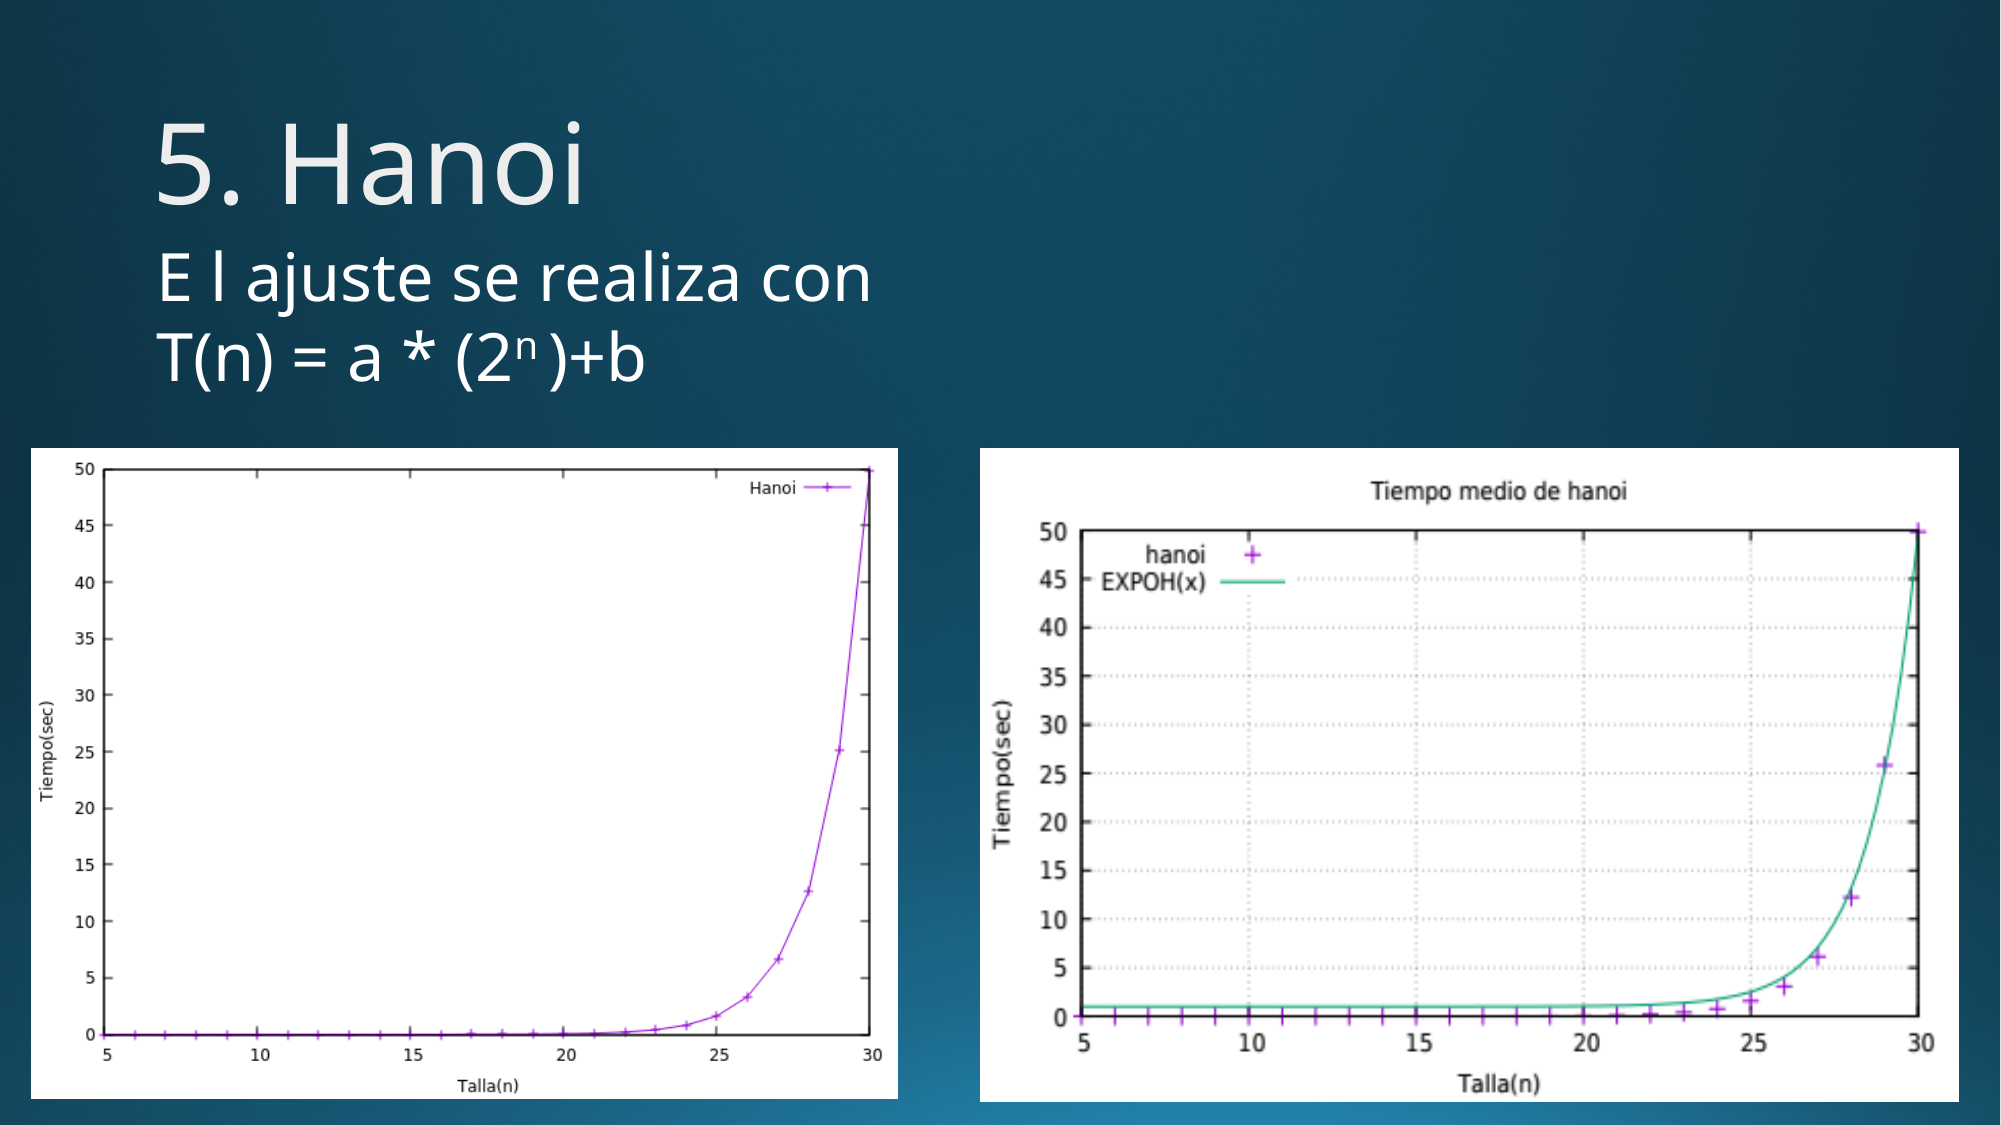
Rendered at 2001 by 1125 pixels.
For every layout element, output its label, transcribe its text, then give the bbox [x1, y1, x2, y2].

table_header [137, 234, 141, 375]
text_box E l ajuste se realiza con T(n) = a * (2n )+b [141, 227, 1595, 402]
text_box 5. Hanoi [137, 59, 1863, 278]
picture [0, 0, 2001, 1125]
